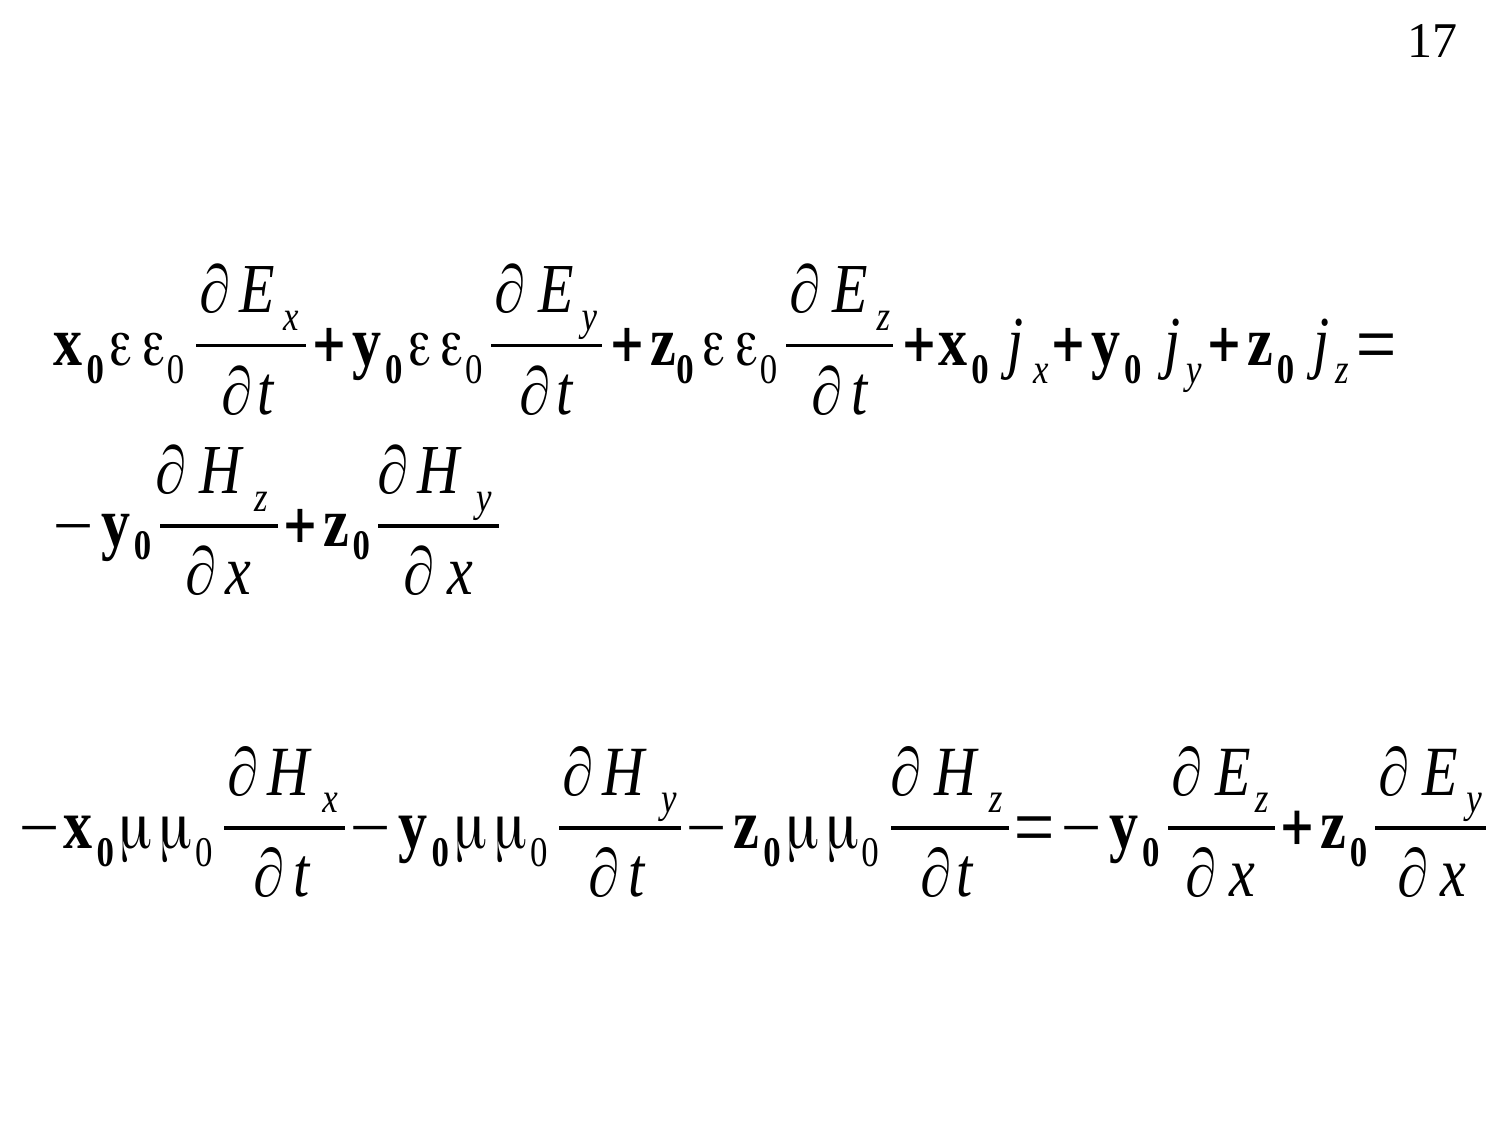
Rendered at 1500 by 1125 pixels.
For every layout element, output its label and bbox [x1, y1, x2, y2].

chart [1, 733, 1500, 911]
chart [35, 251, 1414, 609]
